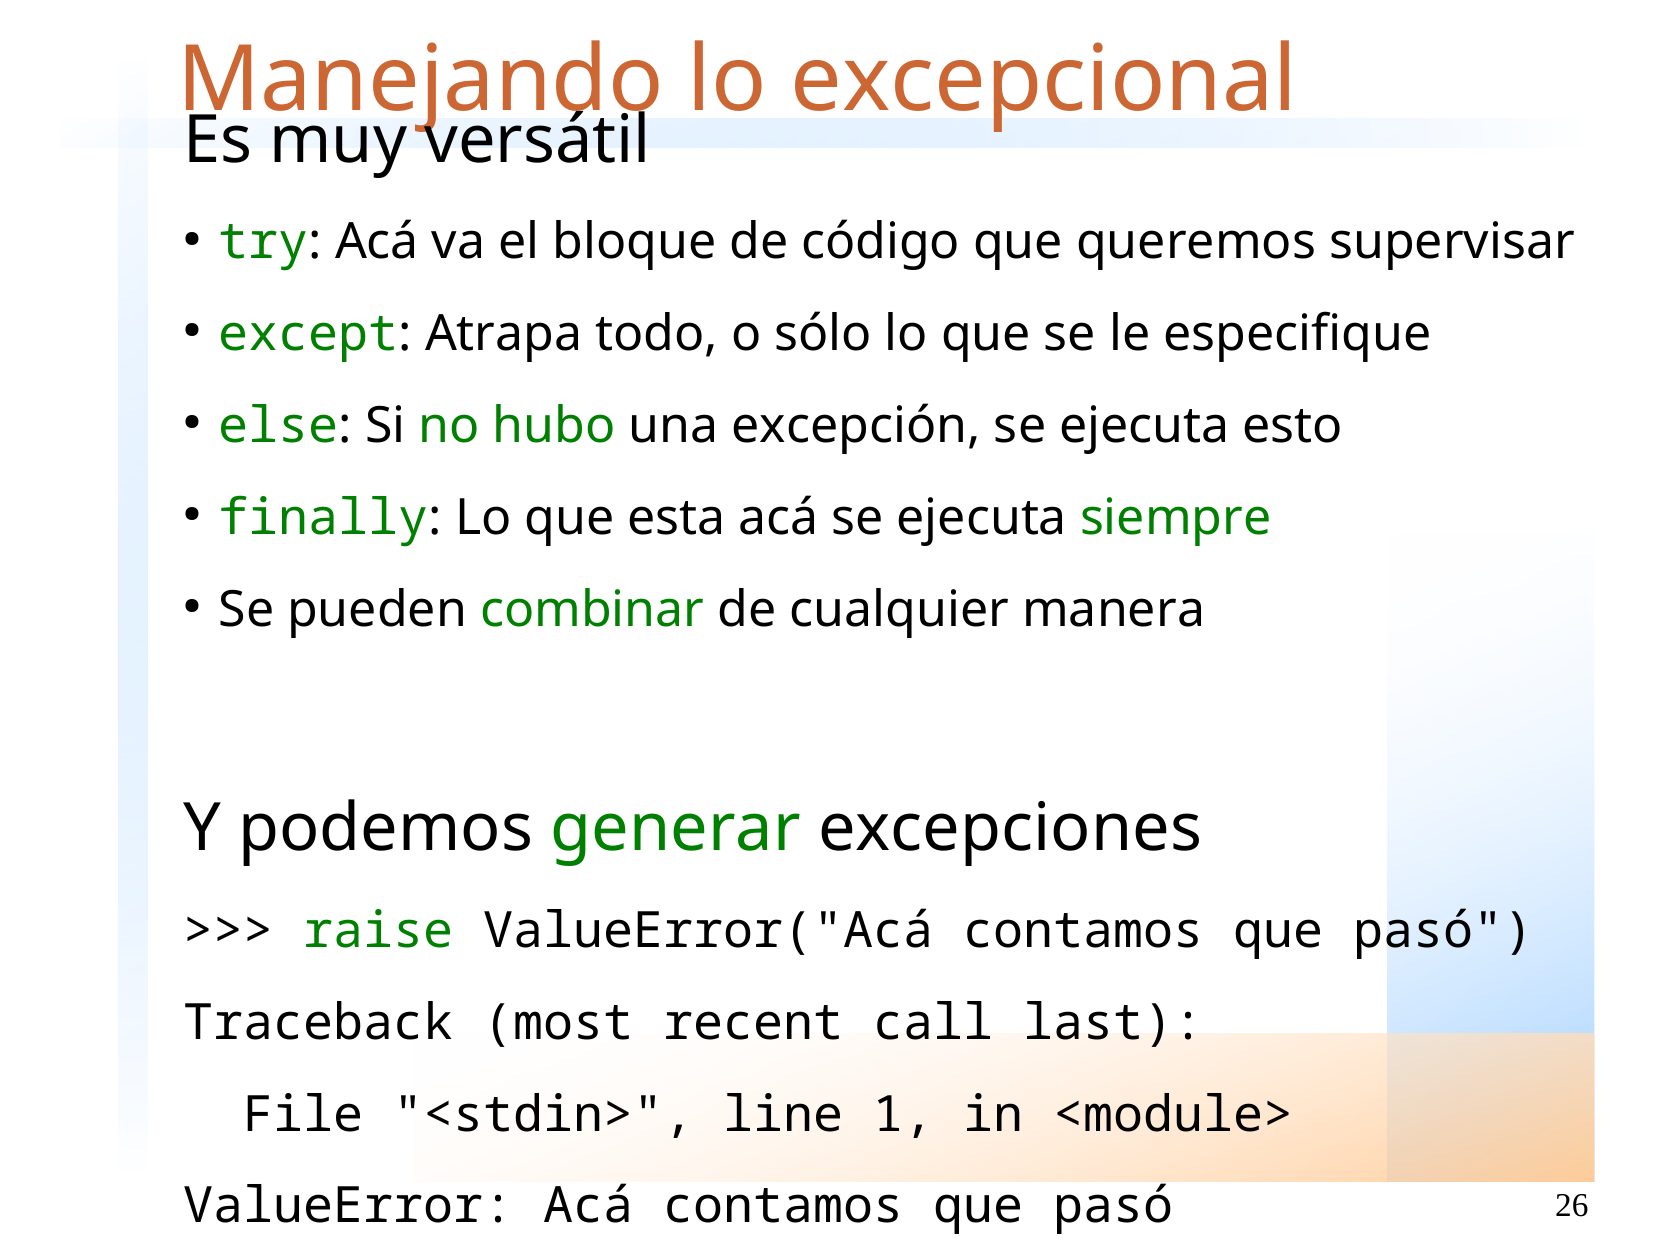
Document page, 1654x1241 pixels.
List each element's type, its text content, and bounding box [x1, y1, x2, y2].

text_box Es muy versátil try: Acá va el bloque de código que queremos supervisar except: Atrapa todo, o sólo lo que se le especifique else: Si no hubo una excepción, se ejecuta esto finally: Lo que esta acá se ejecuta siempre Se pueden combinar de cualquier manera Y podemos generar excepciones >>> raise ValueError("Acá contamos que pasó") Traceback (most recent call last): File "<stdin>", line 1, in <module> ValueError: Acá contamos que pasó [147, 147, 1595, 1182]
title Manejando lo excepcional [177, 0, 1595, 147]
